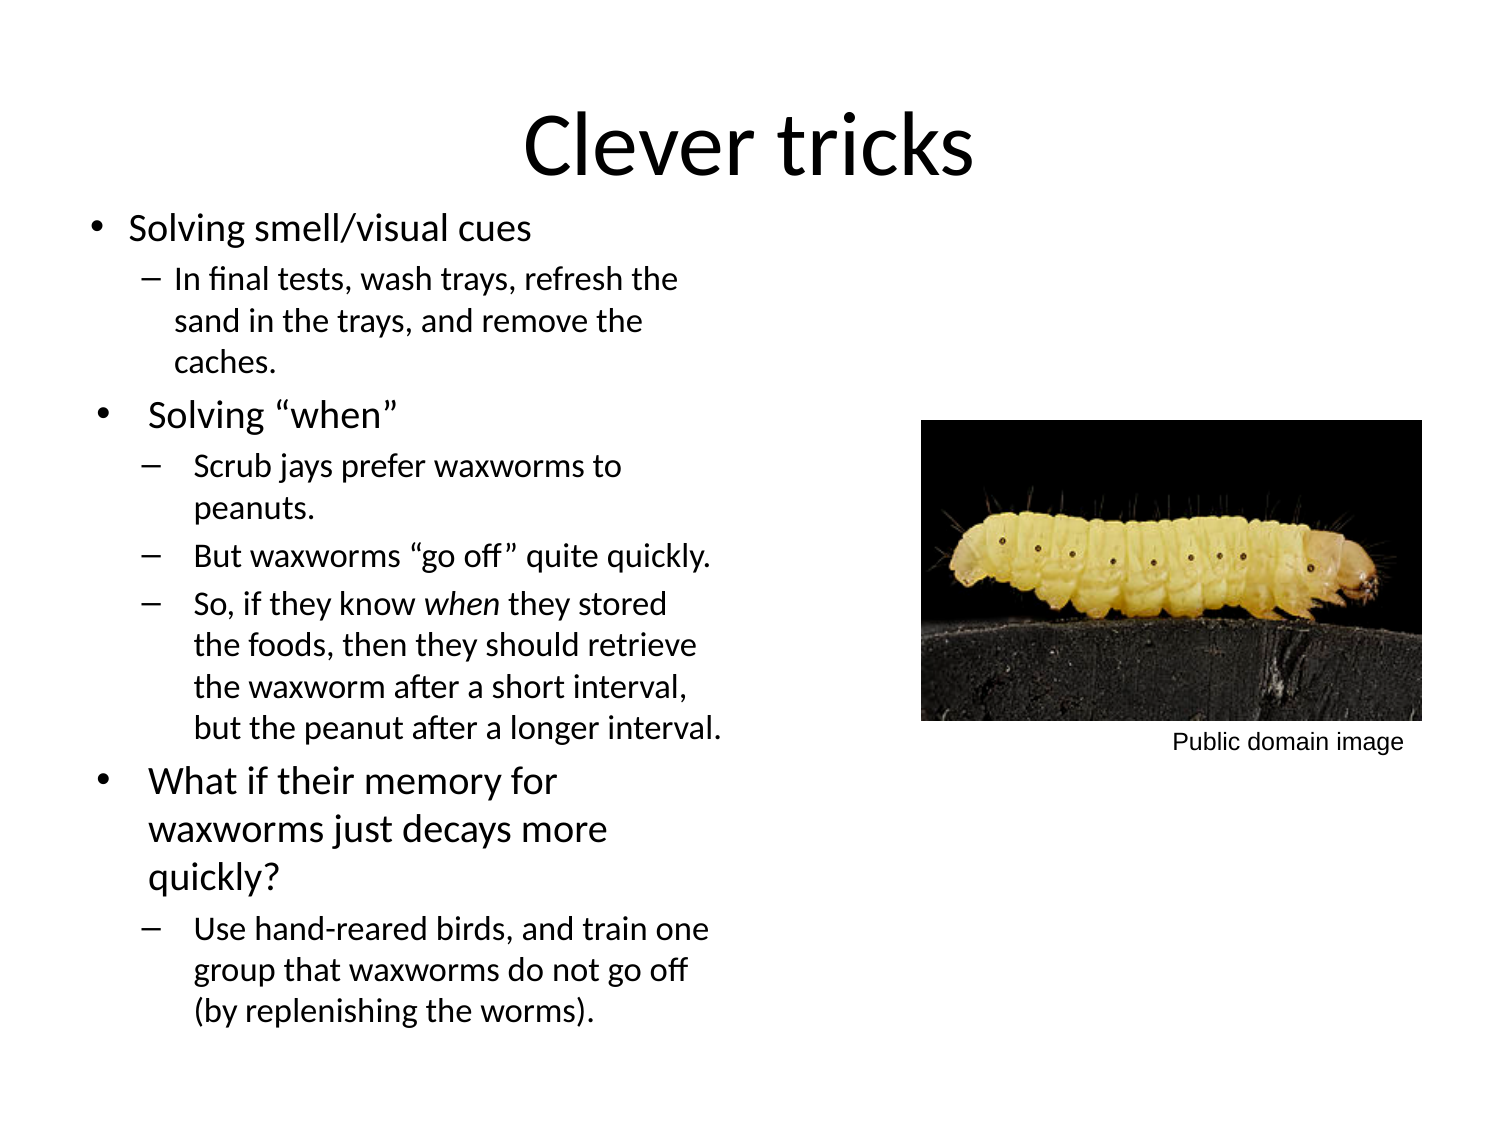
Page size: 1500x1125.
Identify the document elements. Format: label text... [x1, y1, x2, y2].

picture [921, 420, 1422, 721]
list Solving smell/visual cues In final tests, wash trays, refresh the sand in the trays, and remove the caches. Solving “when” Scrub jays prefer waxworms to peanuts. But waxworms “go off” quite quickly. So, if they know when they stored the foods, then they should retrieve the waxworm after a short interval, but the peanut after a longer interval. What if their memory for waxworms just decays more quickly? Use hand-reared birds, and train one group that waxworms do not go off (by replenishing the worms). [75, 193, 738, 1101]
title Clever tricks [75, 45, 1425, 233]
text_box Public domain image [1157, 720, 1430, 764]
